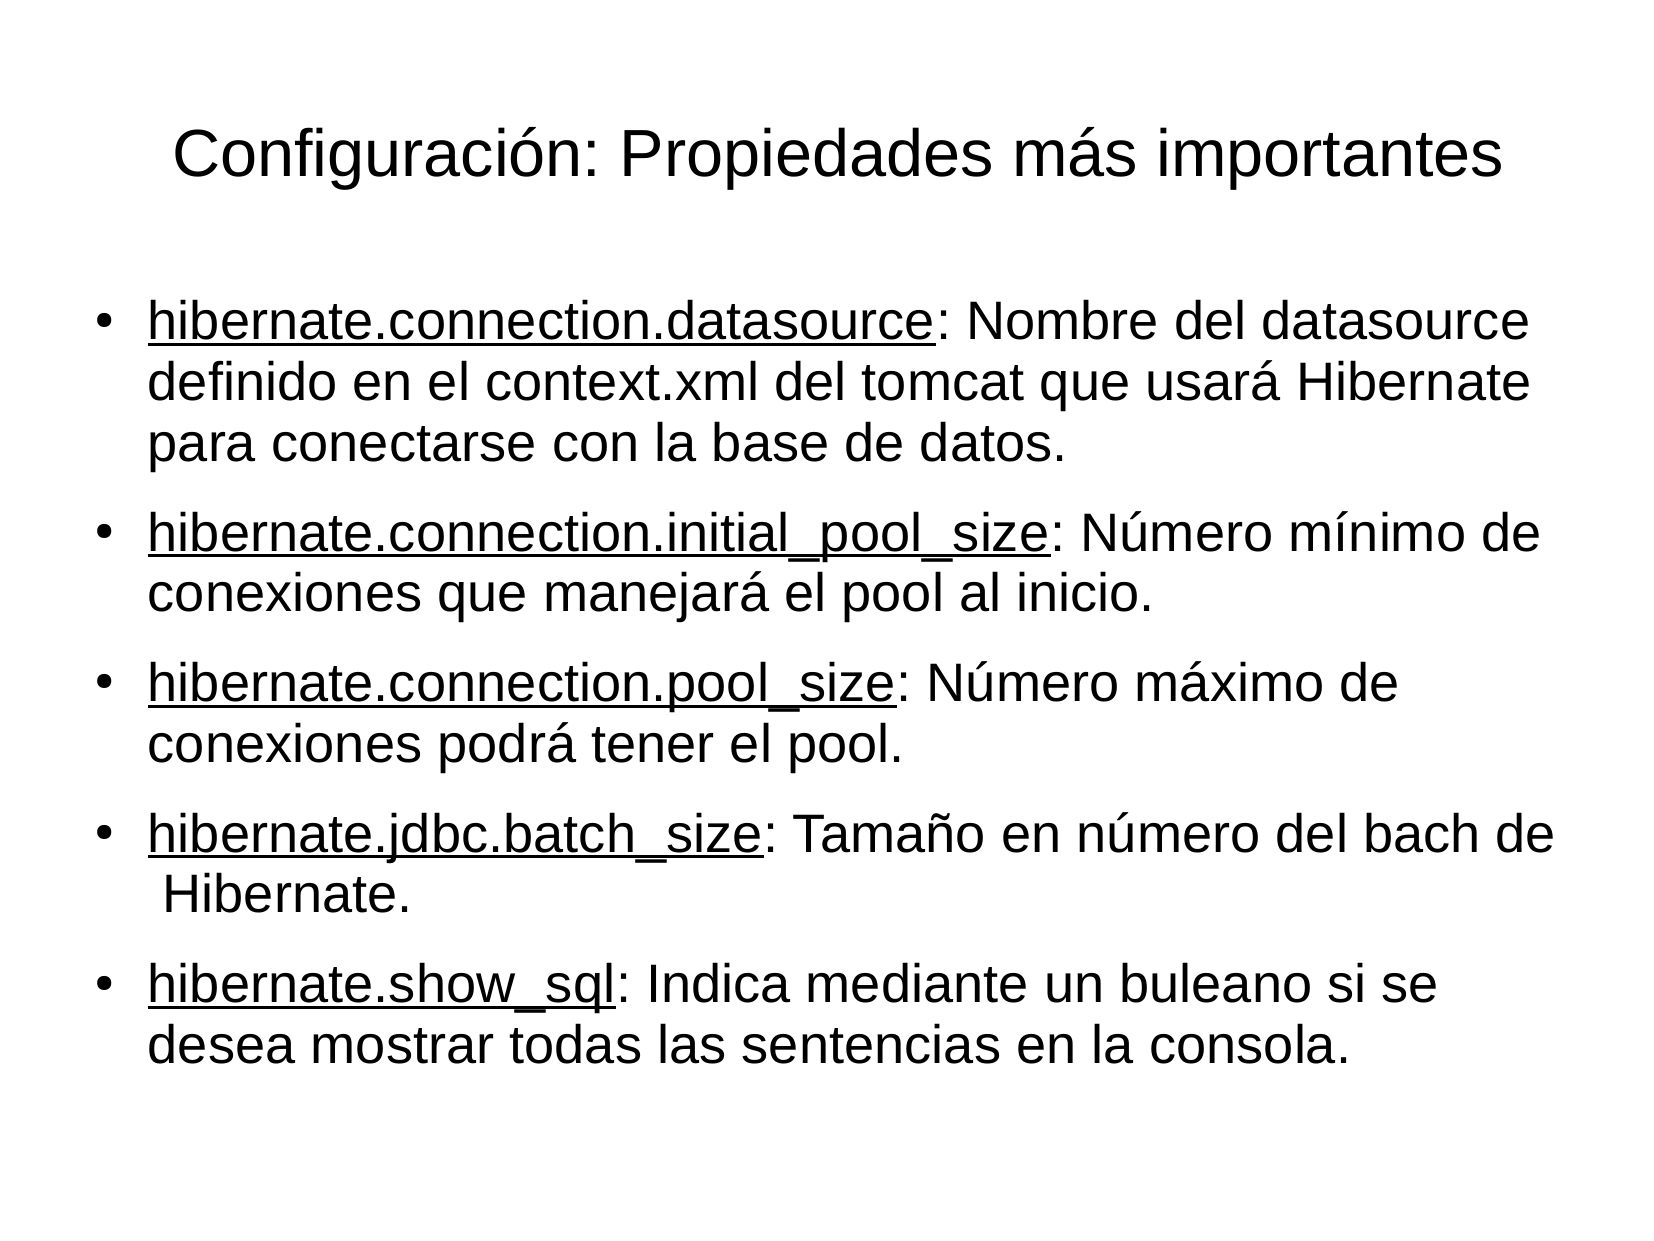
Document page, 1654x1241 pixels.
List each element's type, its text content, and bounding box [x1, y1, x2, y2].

title Configuración: Propiedades más importantes [82, 49, 1571, 257]
list hibernate.connection.datasource: Nombre del datasource definido en el context.xml del tomcat que usará Hibernate para conectarse con la base de datos. hibernate.connection.initial_pool_size: Número mínimo de conexiones que manejará el pool al inicio. hibernate.connection.pool_size: Número máximo de conexiones podrá tener el pool. hibernate.jdbc.batch_size: Tamaño en número del bach de Hibernate. hibernate.show_sql: Indica mediante un buleano si se desea mostrar todas las sentencias en la consola. [76, 291, 1565, 1241]
